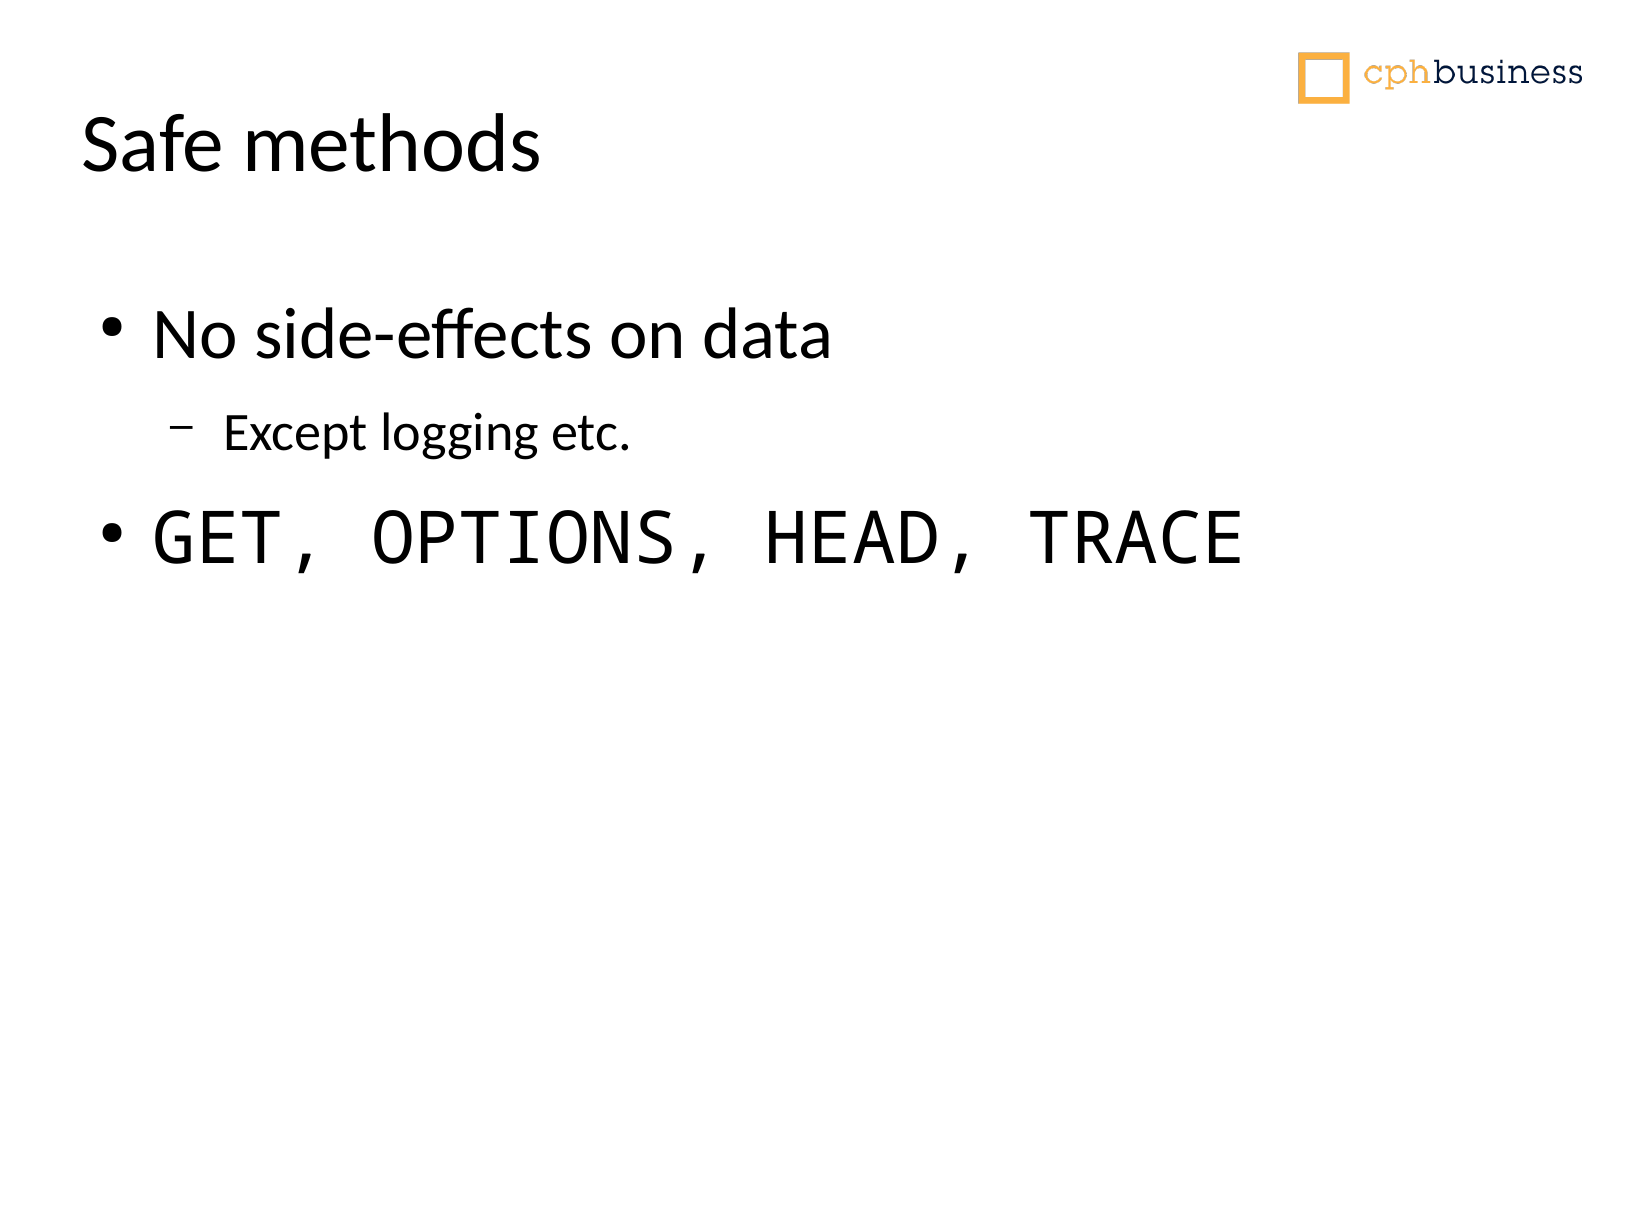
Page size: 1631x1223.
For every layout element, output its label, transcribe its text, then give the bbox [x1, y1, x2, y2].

picture [1247, 1, 1631, 155]
list No side-effects on data Except logging etc. GET, OPTIONS, HEAD, TRACE [81, 285, 1549, 1092]
title Safe methods [81, 48, 1549, 253]
